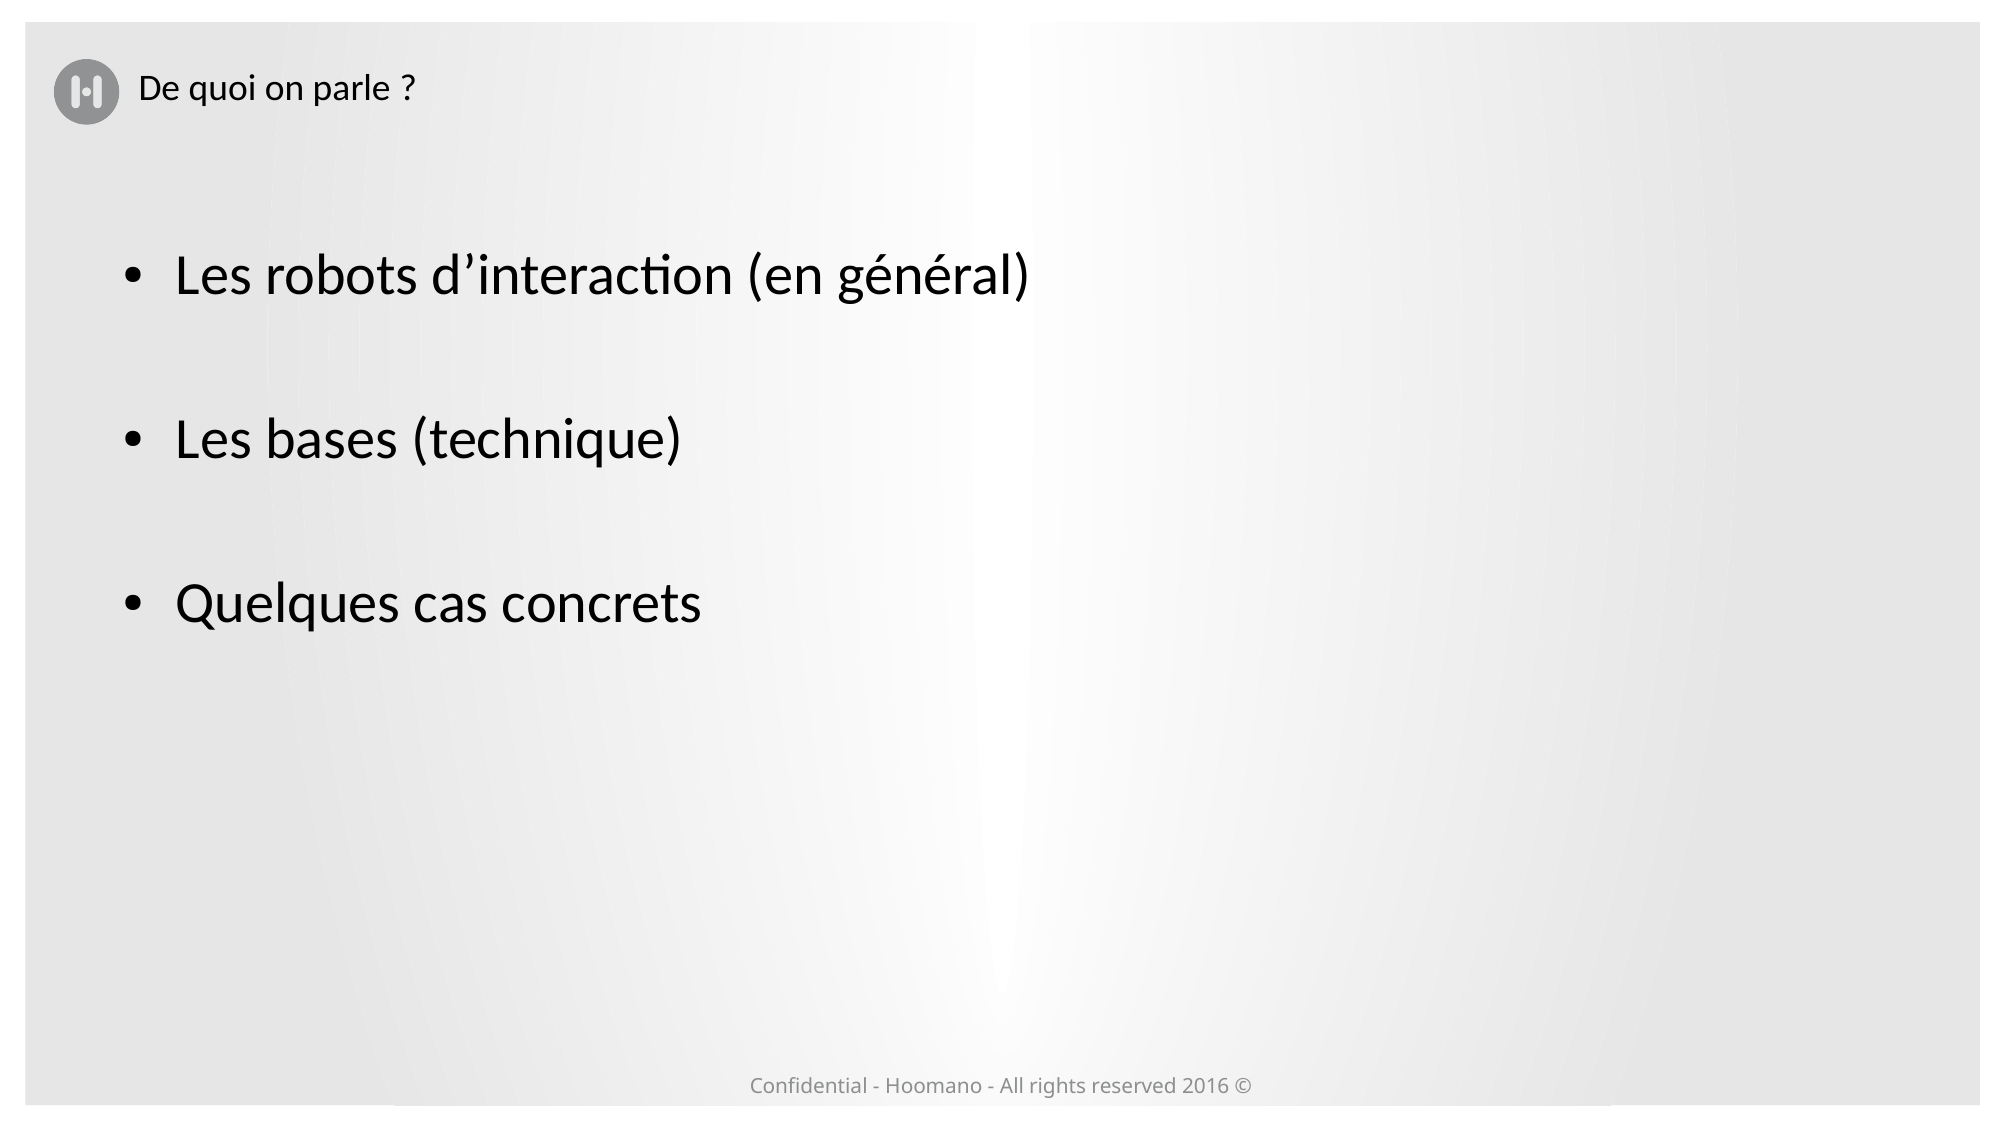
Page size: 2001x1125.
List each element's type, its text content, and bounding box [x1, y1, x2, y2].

title De quoi on parle ? [138, 55, 1864, 127]
picture [49, 55, 123, 127]
list Les robots d’interaction (en général) Les bases (technique) Quelques cas concrets [105, 164, 1952, 1077]
